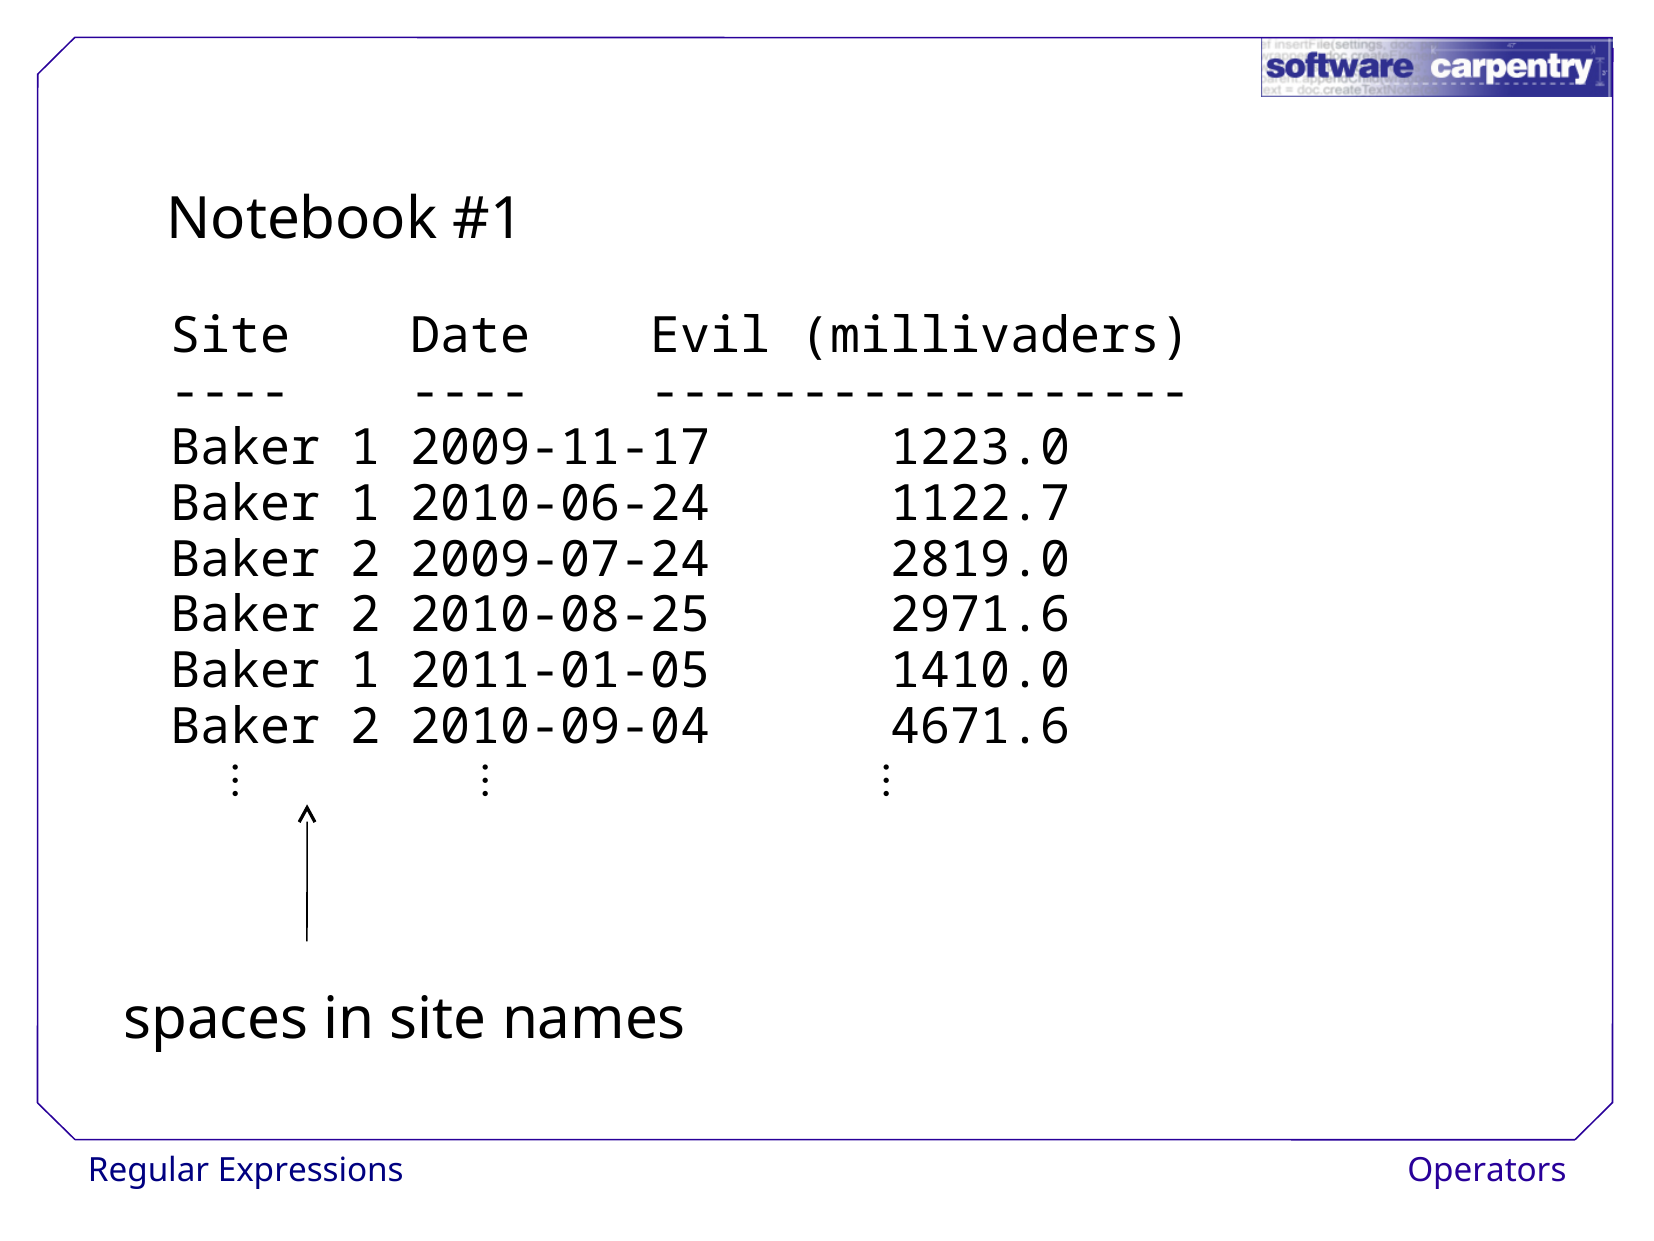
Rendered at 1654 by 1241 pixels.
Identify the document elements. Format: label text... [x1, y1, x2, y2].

picture [1261, 39, 1613, 97]
text_box Notebook #1 [151, 138, 1530, 259]
text_box Site Date Evil (millivaders) ---- ---- ------------------ Baker 1 2009-11-17 1223.0 Baker 1 2010-06-24 1122.7 Baker 2 2009-07-24 2819.0 Baker 2 2010-08-25 2971.6 Baker 1 2011-01-05 1410.0 Baker 2 2010-09-04 4671.6 ⋮ ⋮ ⋮ [155, 300, 1535, 818]
text_box spaces in site names [108, 979, 767, 1060]
